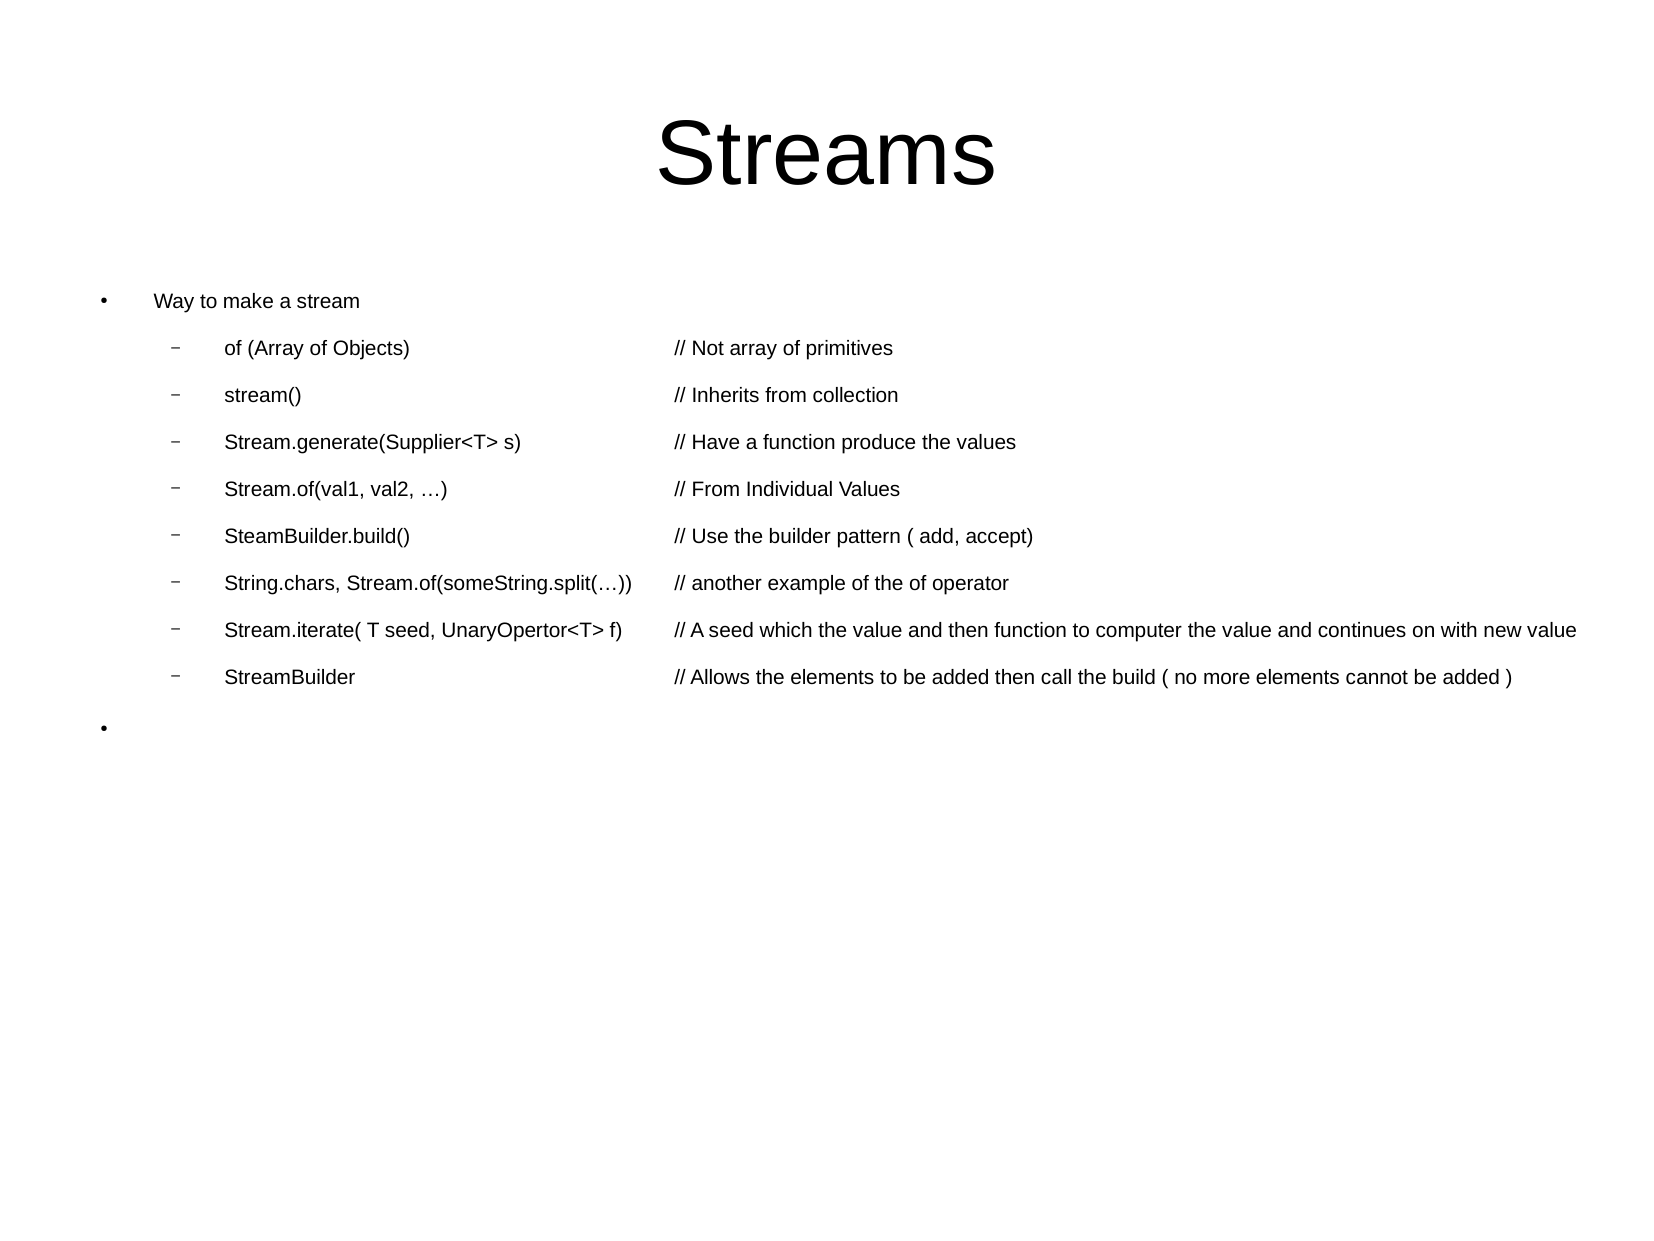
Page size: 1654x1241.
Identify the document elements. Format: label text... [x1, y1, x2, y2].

list Way to make a stream of (Array of Objects) // Not array of primitives stream() // Inherits from collection Stream.generate(Supplier<T> s) // Have a function produce the values Stream.of(val1, val2, …) // From Individual Values SteamBuilder.build() // Use the builder pattern ( add, accept) String.chars, Stream.of(someString.split(…)) // another example of the of operator Stream.iterate( T seed, UnaryOpertor<T> f) // A seed which the value and then function to computer the value and continues on with new value StreamBuilder // Allows the elements to be added then call the build ( no more elements cannot be added ) [82, 290, 1621, 1216]
title Streams [82, 49, 1571, 257]
